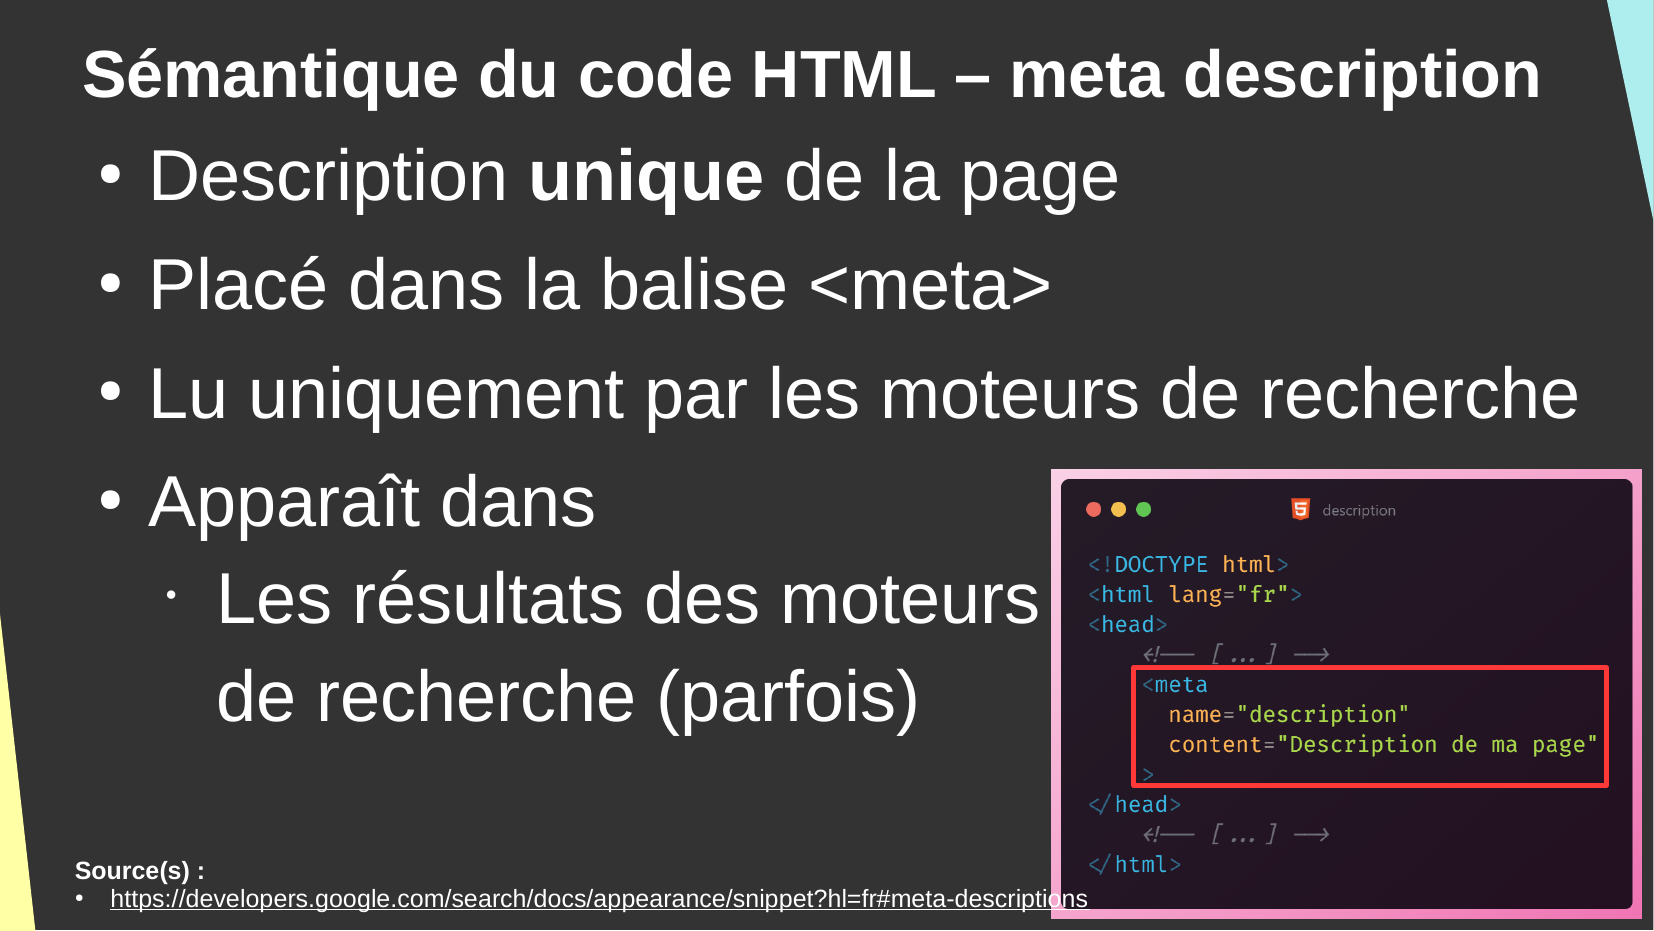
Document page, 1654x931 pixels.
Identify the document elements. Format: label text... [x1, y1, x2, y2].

text_box Source(s) : https://developers.google.com/search/docs/appearance/snippet?hl=fr#meta-descriptions [60, 821, 1546, 921]
picture [1051, 469, 1642, 919]
list Description unique de la page Placé dans la balise <meta> Lu uniquement par les moteurs de recherche Apparaît dans Les résultats des moteurs de recherche (parfois) [80, 135, 1595, 745]
title Sémantique du code HTML – meta description [82, 36, 1571, 114]
text_box [1606, 0, 1654, 224]
text_box [0, 614, 36, 931]
